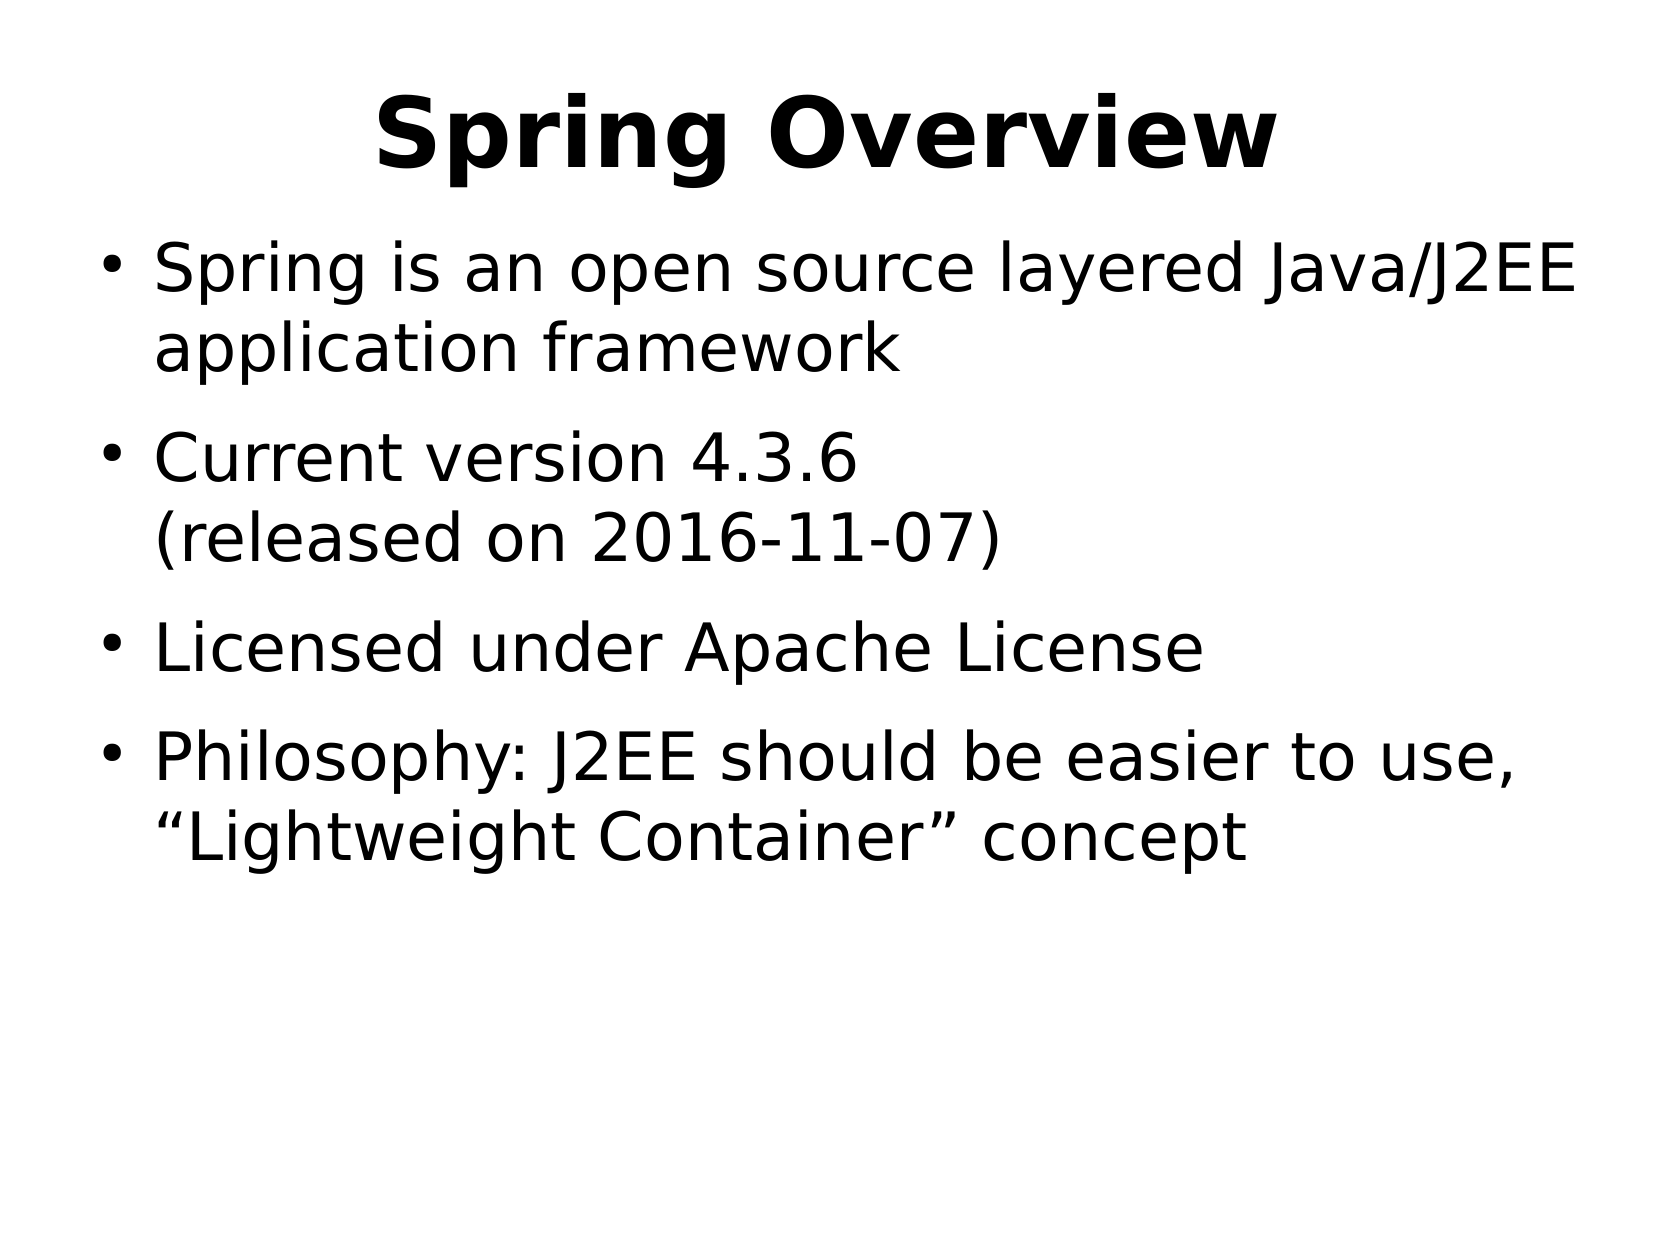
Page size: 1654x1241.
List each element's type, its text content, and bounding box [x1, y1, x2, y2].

list Spring is an open source layered Java/J2EE application framework Current version 4.3.6 (released on 2016-11-07) Licensed under Apache License Philosophy: J2EE should be easier to use, “Lightweight Container” concept [82, 225, 1607, 1186]
title Spring Overview [82, 49, 1571, 196]
